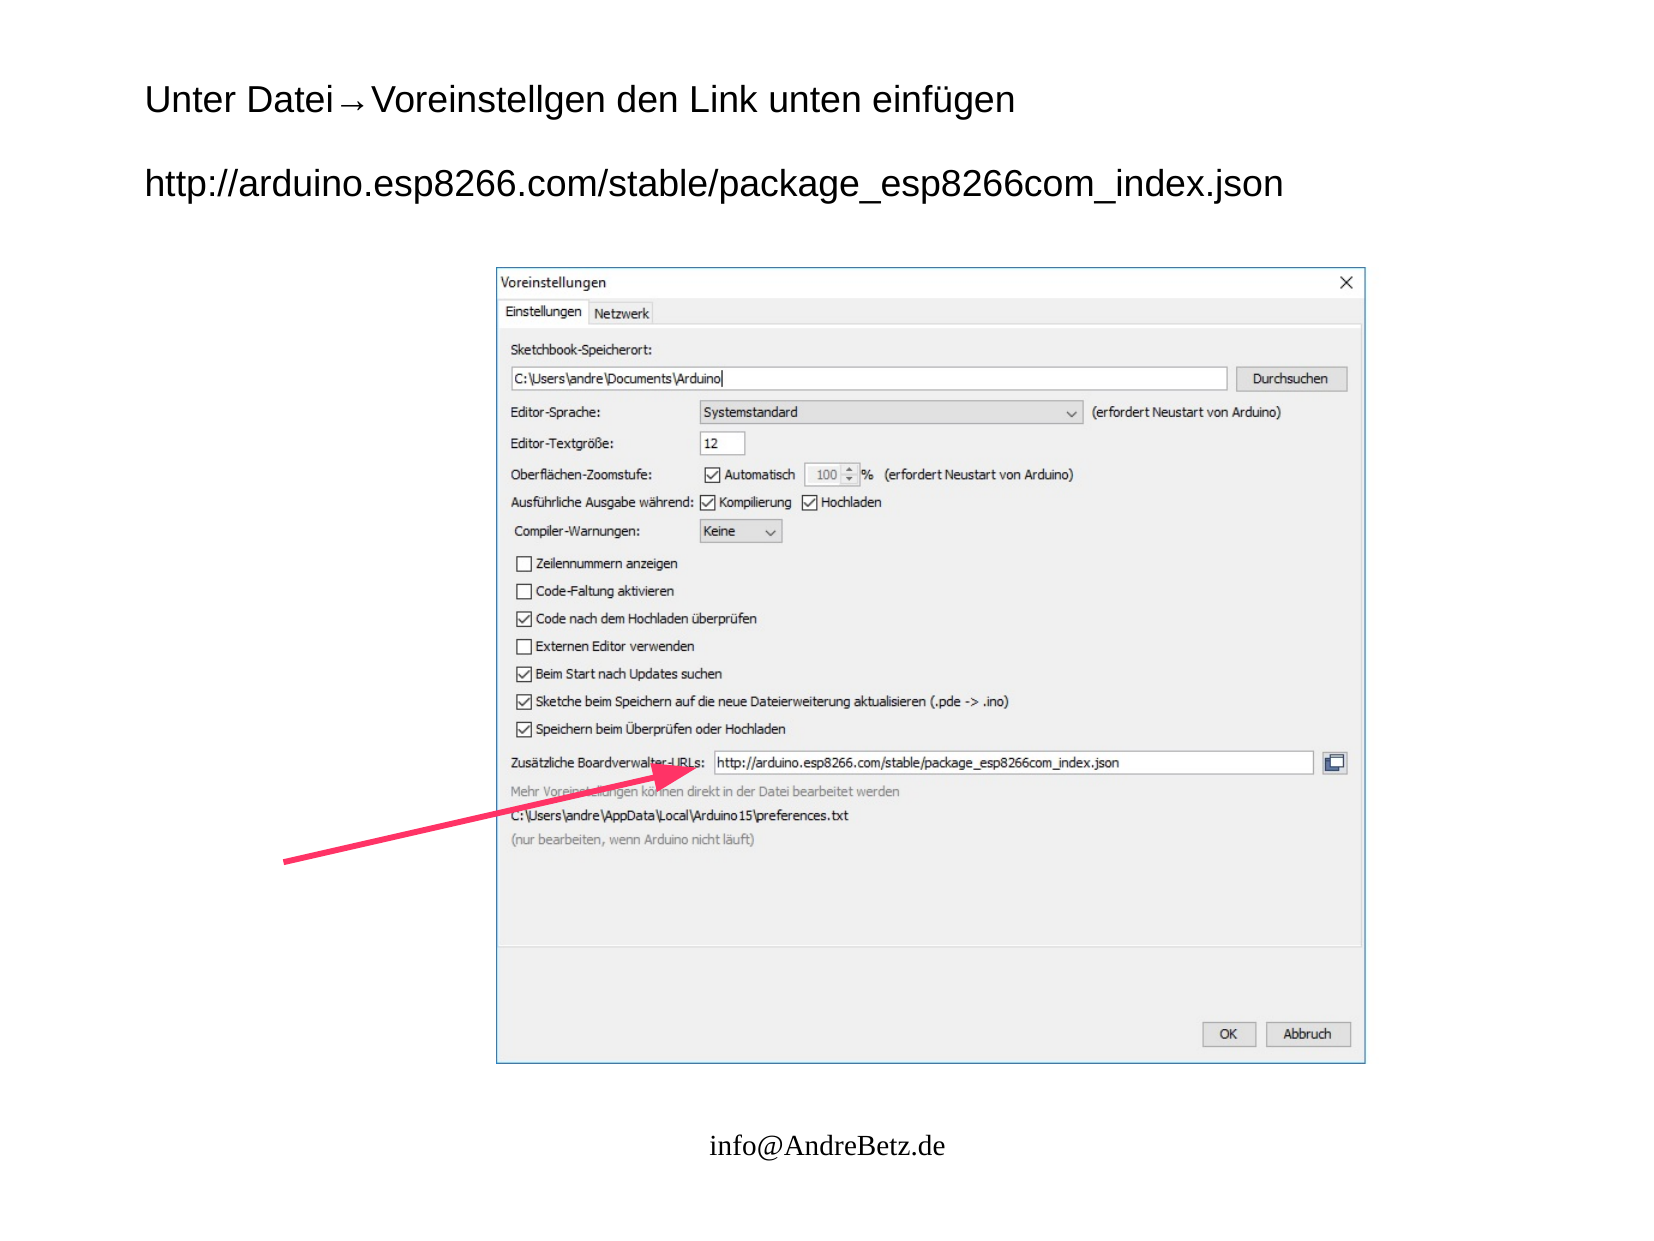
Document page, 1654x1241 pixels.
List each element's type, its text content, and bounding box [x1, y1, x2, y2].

text_box Unter Datei→Voreinstellgen den Link unten einfügen http://arduino.esp8266.com/stable/package_esp8266com_index.json [129, 70, 1524, 212]
picture [496, 267, 1654, 1064]
